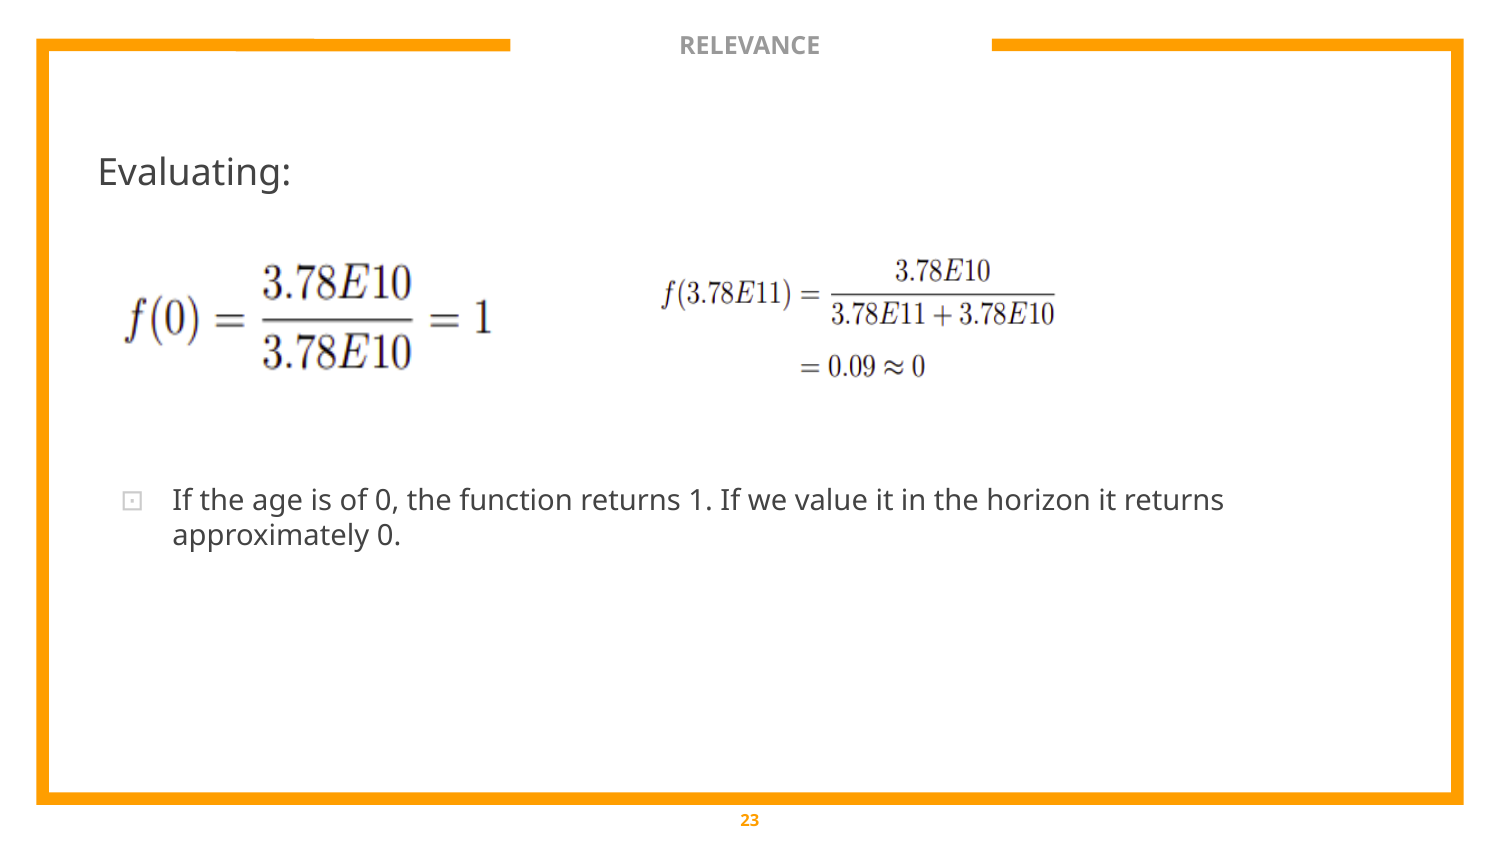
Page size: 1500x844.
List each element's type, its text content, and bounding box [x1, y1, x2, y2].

list Evaluating: If the age is of 0, the function returns 1. If we value it in the horizon it returns approximately 0. [82, 81, 1382, 763]
picture [658, 235, 1069, 397]
picture [115, 231, 517, 397]
slide_number <number> [0, 798, 1500, 844]
title RELEVANCE [531, 15, 969, 81]
